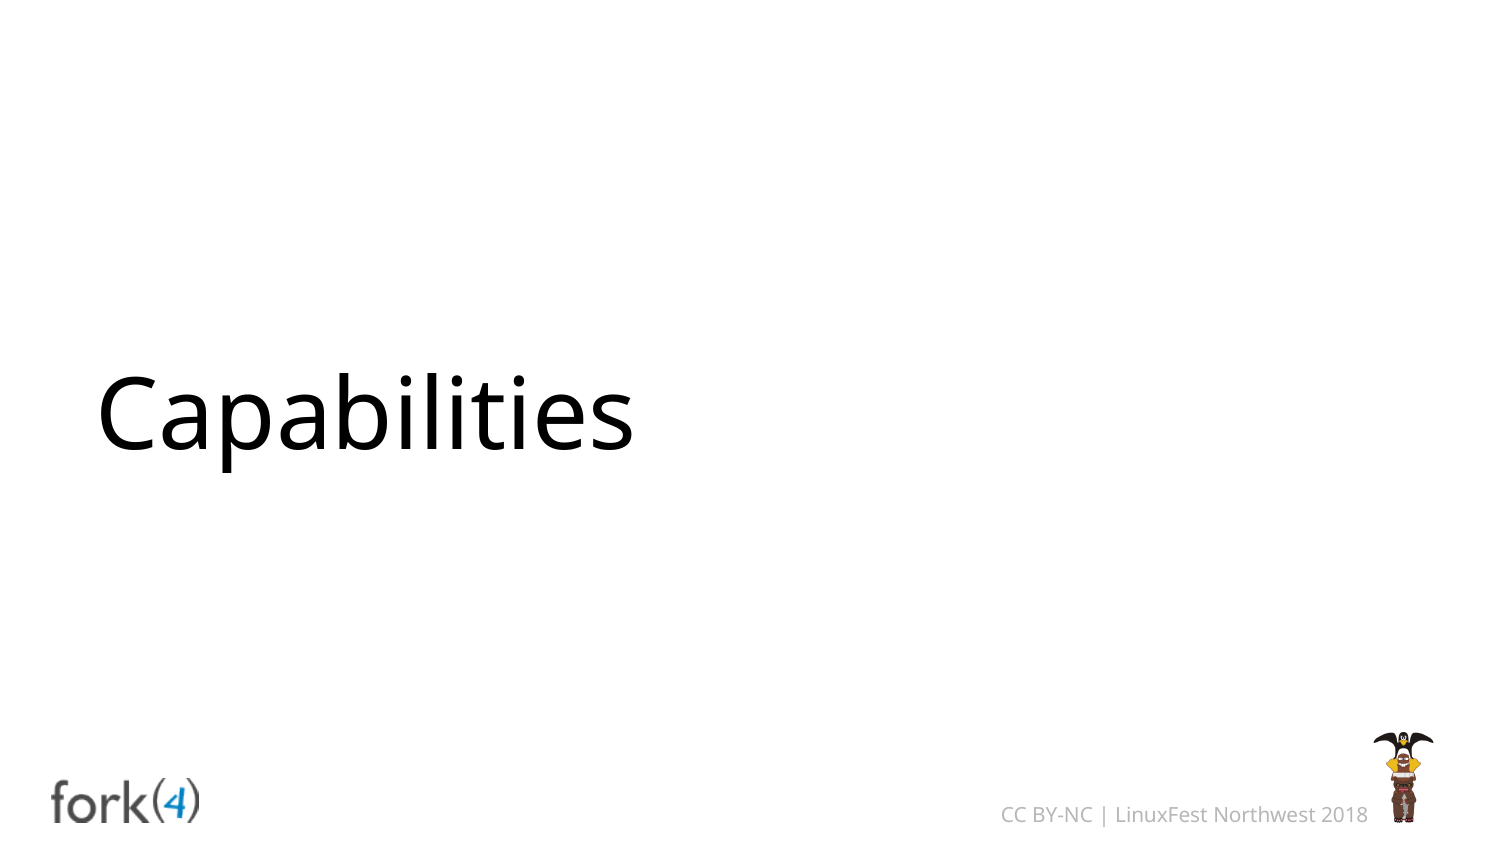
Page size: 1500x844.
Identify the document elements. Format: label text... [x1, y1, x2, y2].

picture [1358, 732, 1449, 823]
title Capabilities [80, 73, 1125, 745]
picture [51, 778, 199, 823]
